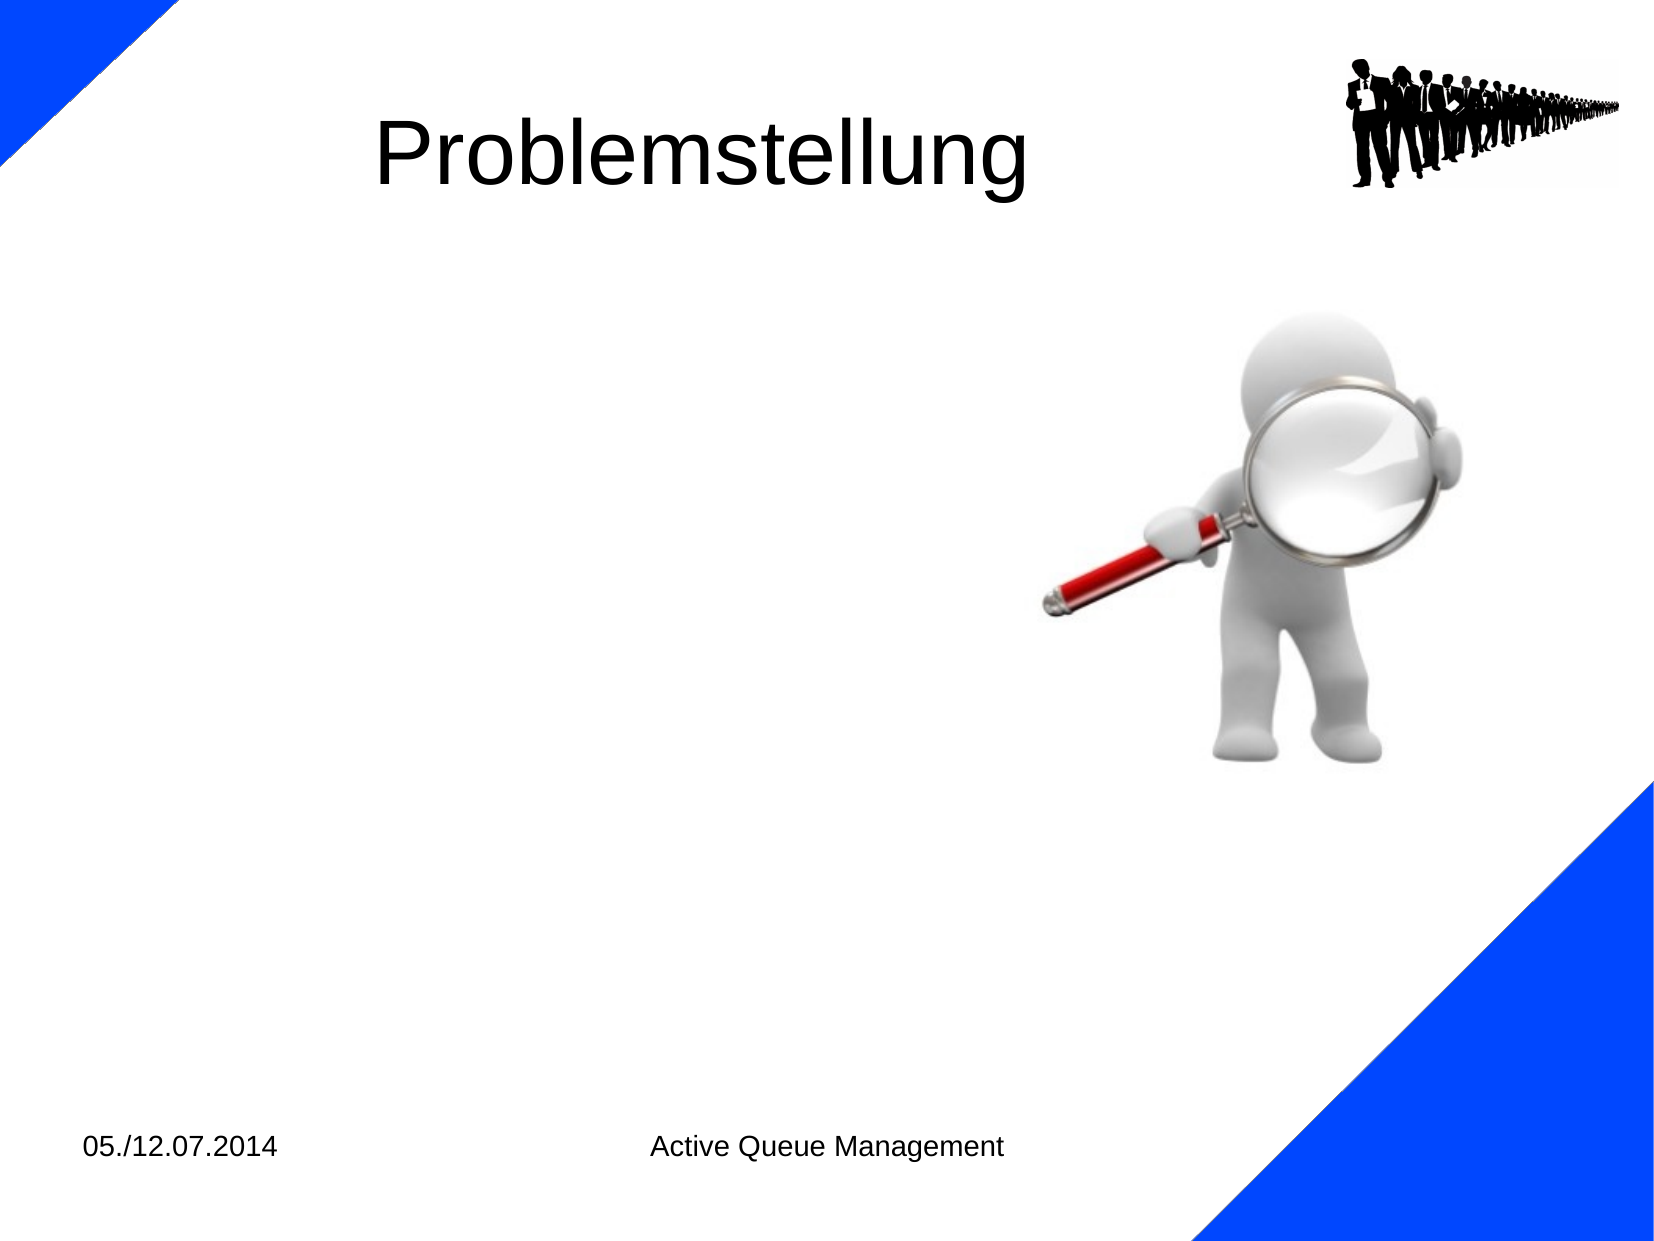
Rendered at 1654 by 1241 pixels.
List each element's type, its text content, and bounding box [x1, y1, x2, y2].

title Problemstellung [82, 49, 1323, 257]
picture [1000, 247, 1548, 792]
picture [1346, 59, 1619, 188]
